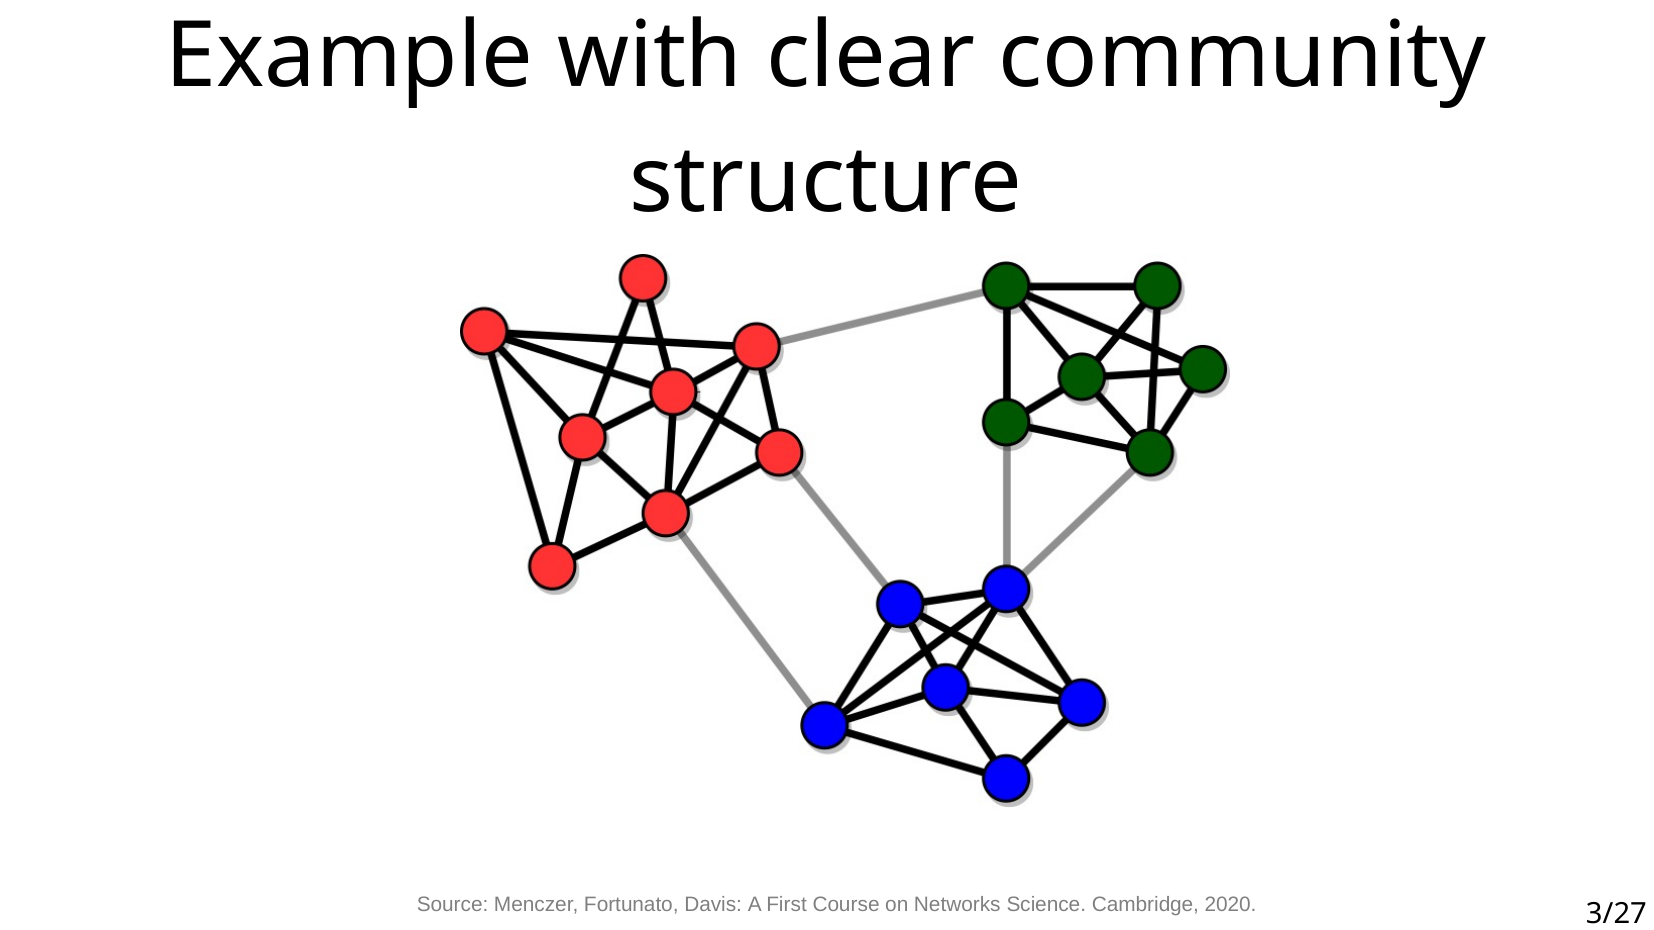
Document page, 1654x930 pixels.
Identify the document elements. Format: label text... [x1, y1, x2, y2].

picture [460, 254, 1231, 811]
title Example with clear community structure [82, 1, 1571, 225]
text_box Source: Menczer, Fortunato, Davis: A First Course on Networks Science. Cambridge, 2020. [304, 885, 1370, 930]
